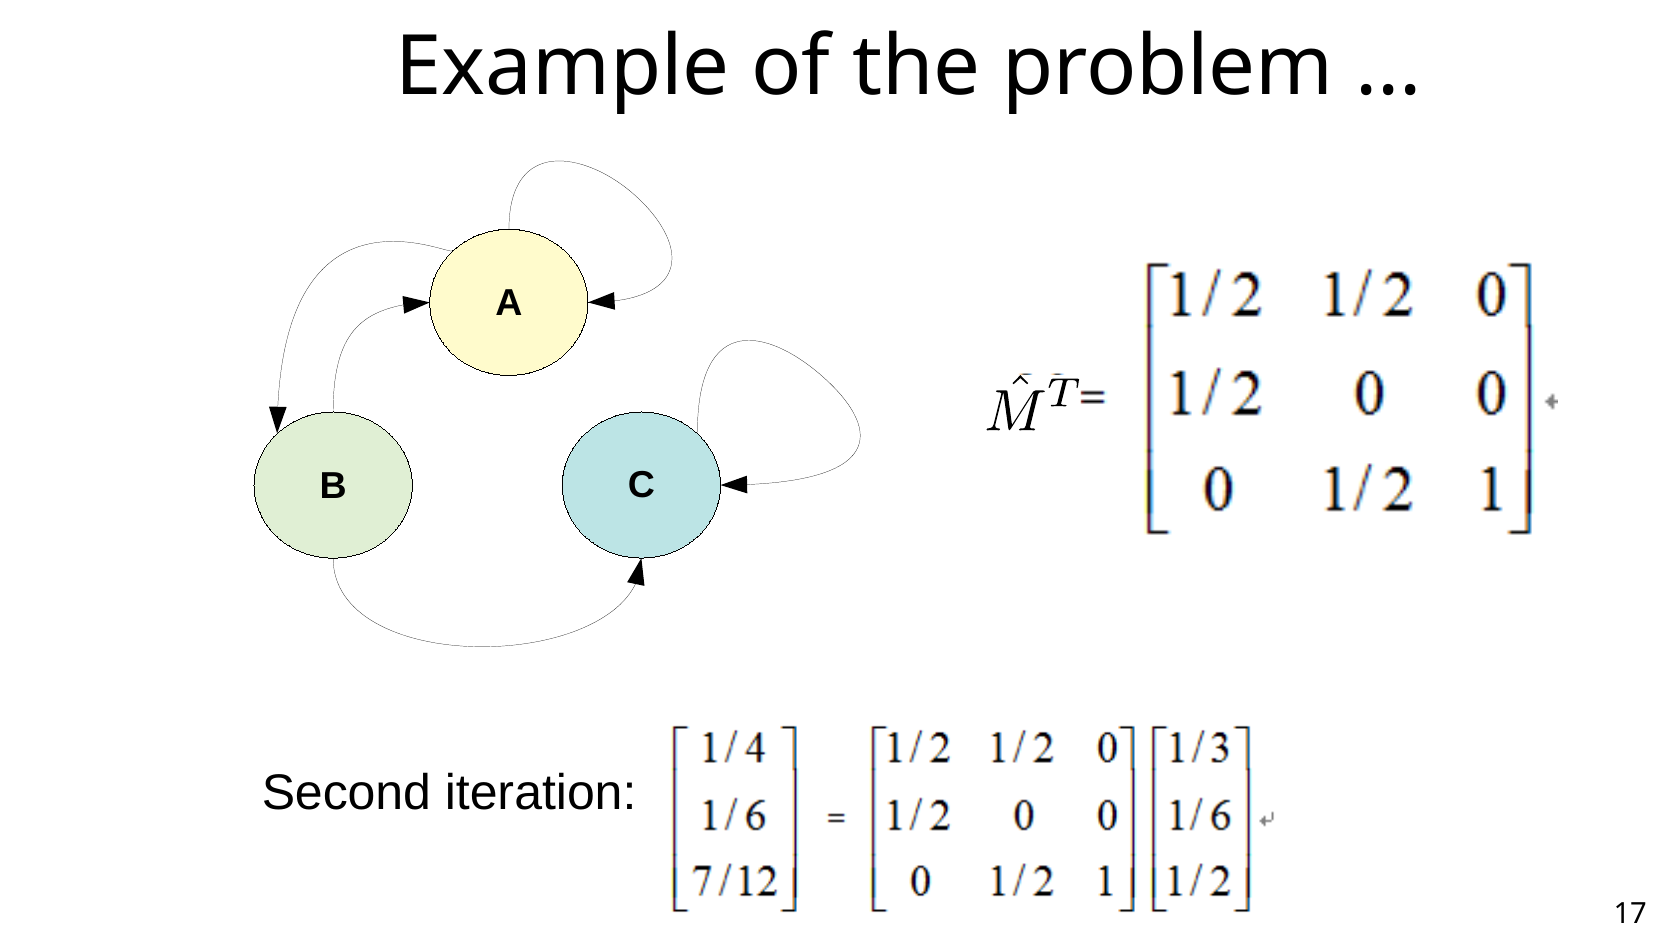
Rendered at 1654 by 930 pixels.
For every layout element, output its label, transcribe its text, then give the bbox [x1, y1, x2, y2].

text_box B [253, 411, 413, 559]
text_box Second iteration: [247, 752, 953, 828]
picture [630, 695, 1282, 930]
text_box A [429, 229, 588, 376]
title Example of the problem ... [345, 1, 1441, 120]
picture [1009, 250, 1558, 556]
text_box [984, 375, 1081, 431]
text_box C [562, 411, 721, 559]
